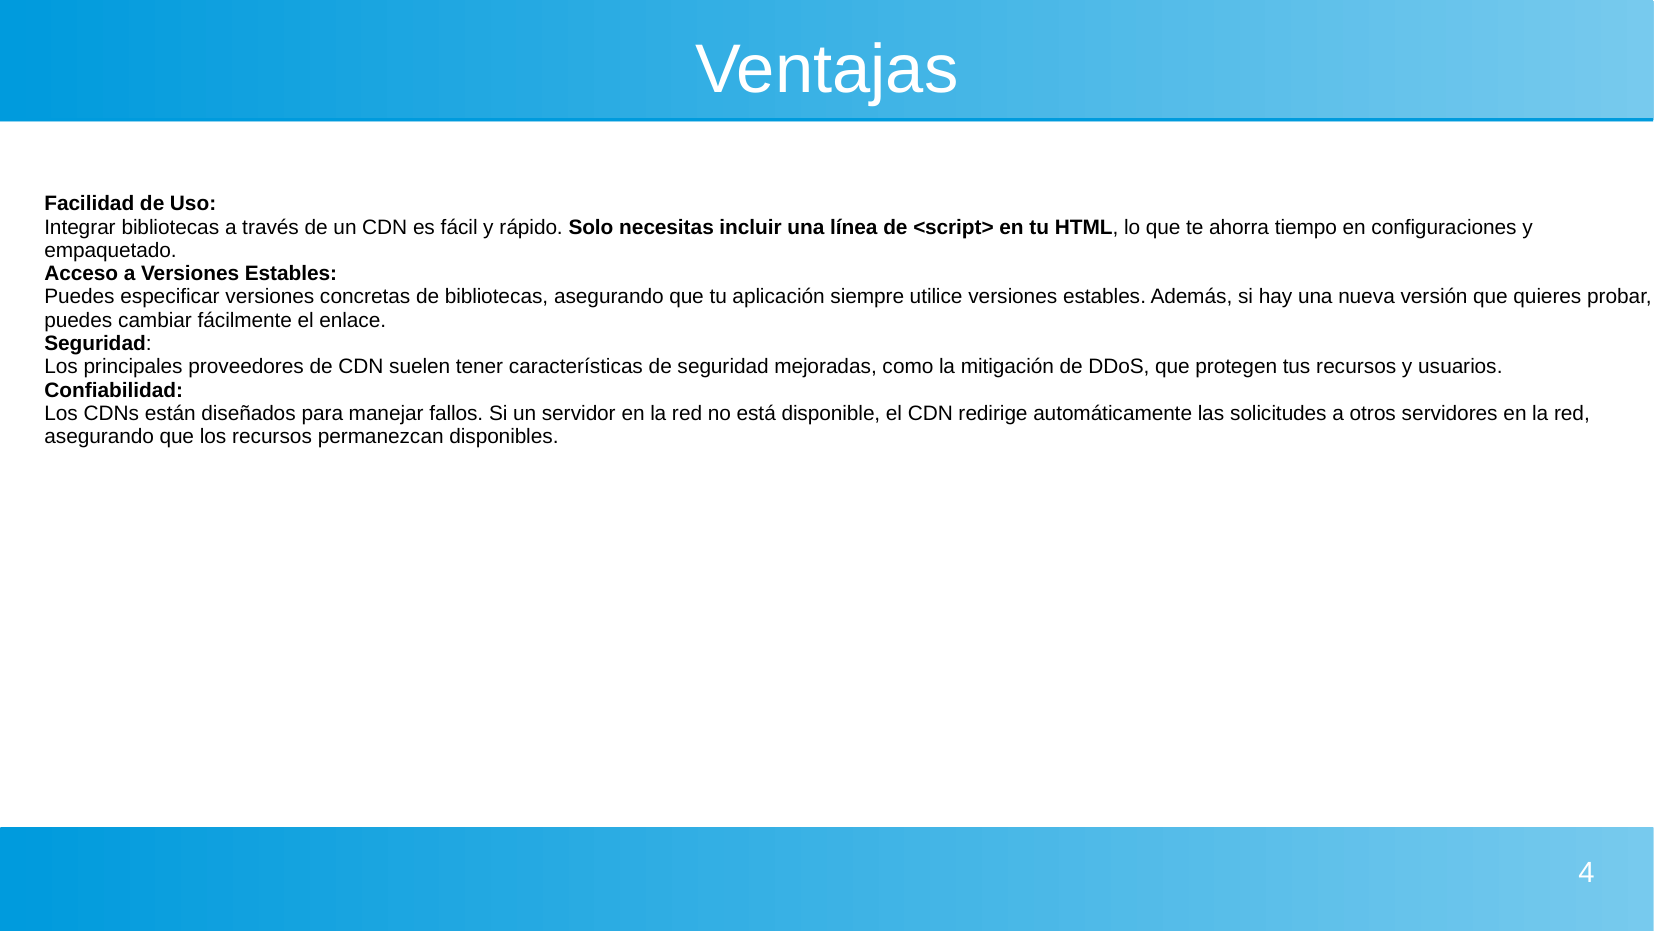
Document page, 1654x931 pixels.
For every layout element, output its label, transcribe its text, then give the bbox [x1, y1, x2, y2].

text_box Facilidad de Uso: Integrar bibliotecas a través de un CDN es fácil y rápido. Solo necesitas incluir una línea de <script> en tu HTML, lo que te ahorra tiempo en configuraciones y empaquetado. Acceso a Versiones Estables: Puedes especificar versiones concretas de bibliotecas, asegurando que tu aplicación siempre utilice versiones estables. Además, si hay una nueva versión que quieres probar, puedes cambiar fácilmente el enlace. Seguridad: Los principales proveedores de CDN suelen tener características de seguridad mejoradas, como la mitigación de DDoS, que protegen tus recursos y usuarios. Confiabilidad: Los CDNs están diseñados para manejar fallos. Si un servidor en la red no está disponible, el CDN redirige automáticamente las solicitudes a otros servidores en la red, asegurando que los recursos permanezcan disponibles. [29, 184, 1654, 502]
title Ventajas [59, 29, 1595, 108]
